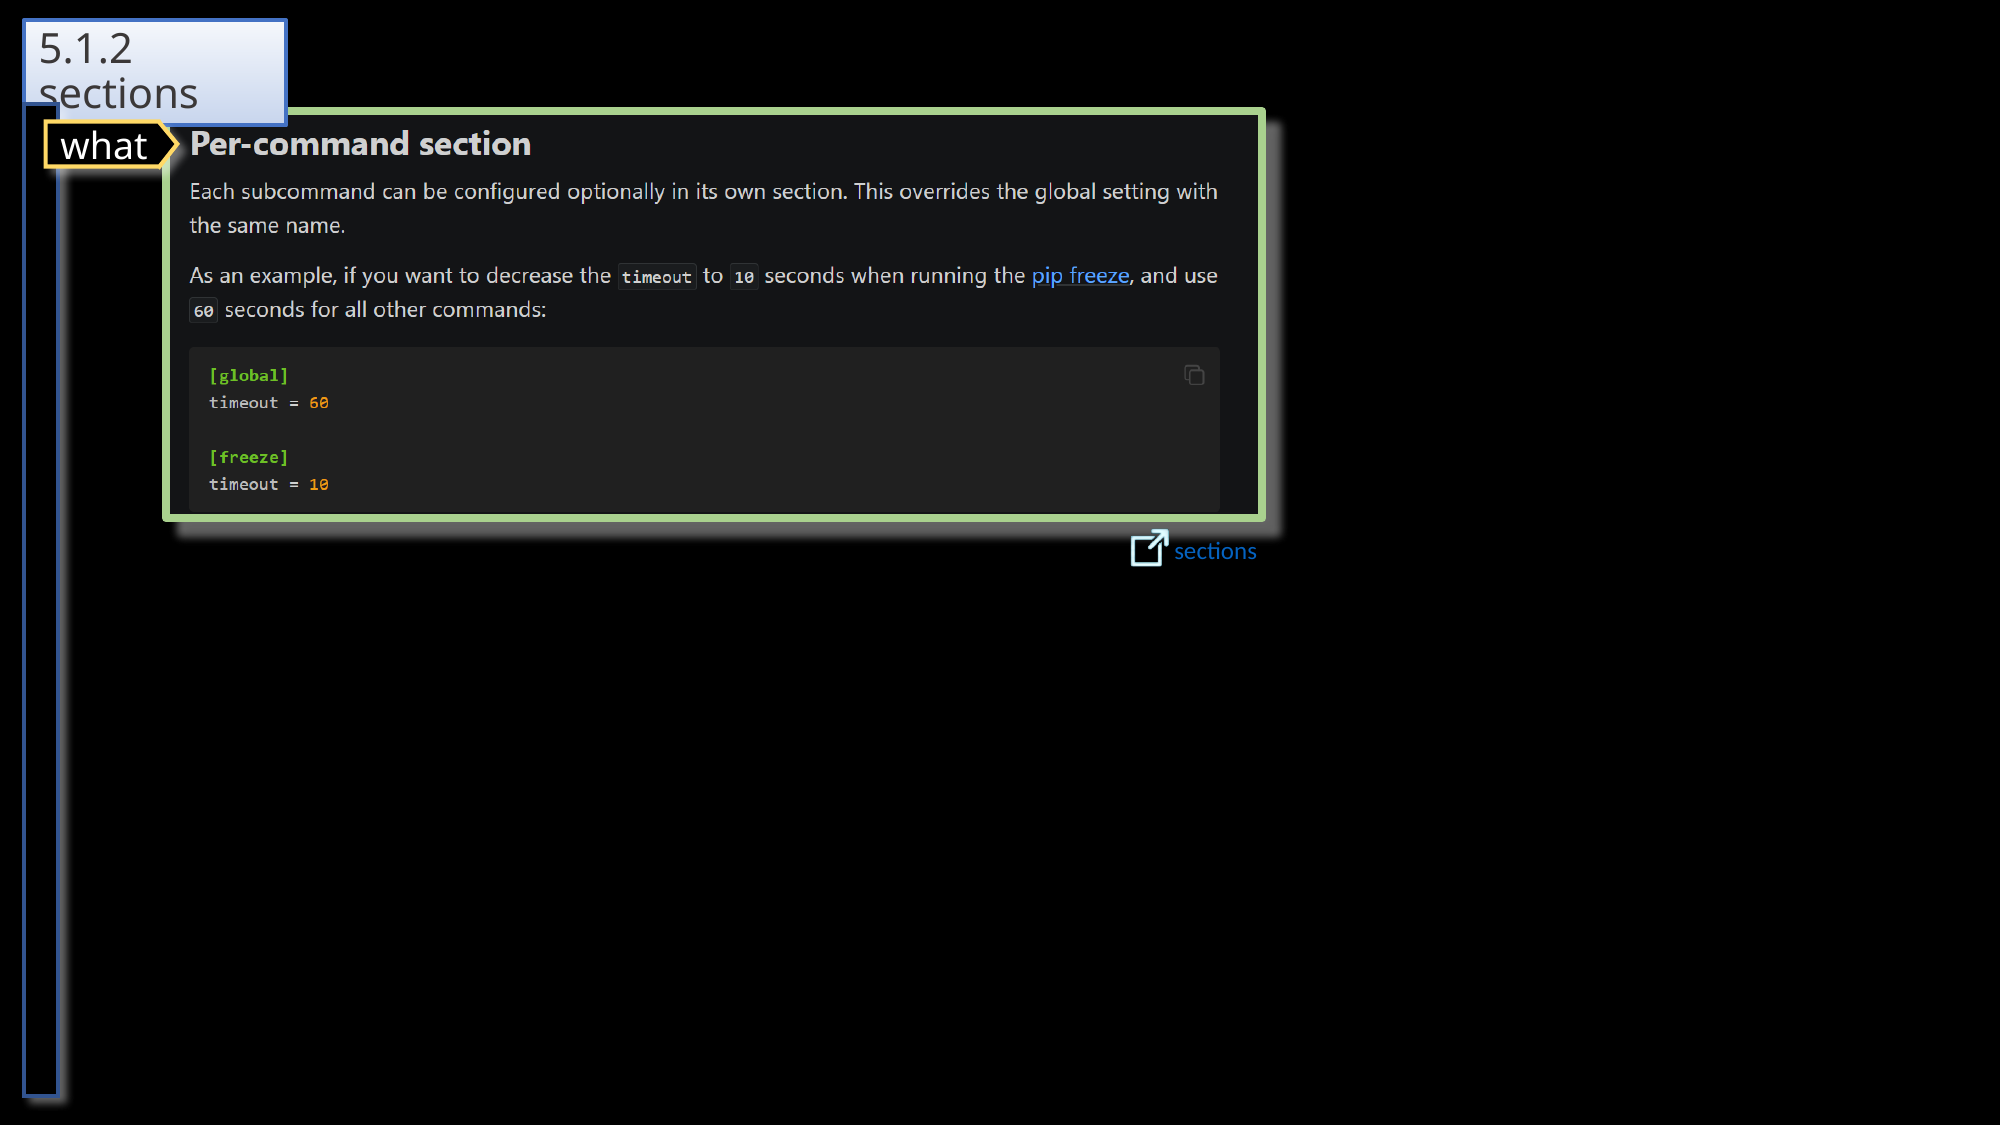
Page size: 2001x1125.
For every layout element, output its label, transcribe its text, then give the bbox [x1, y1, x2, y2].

title 5.1.2 sections [23, 20, 286, 81]
text_box [23, 103, 58, 1096]
picture [170, 115, 1258, 515]
text_box sections [1159, 526, 1273, 572]
text_box what [45, 121, 178, 167]
picture [1126, 524, 1173, 571]
